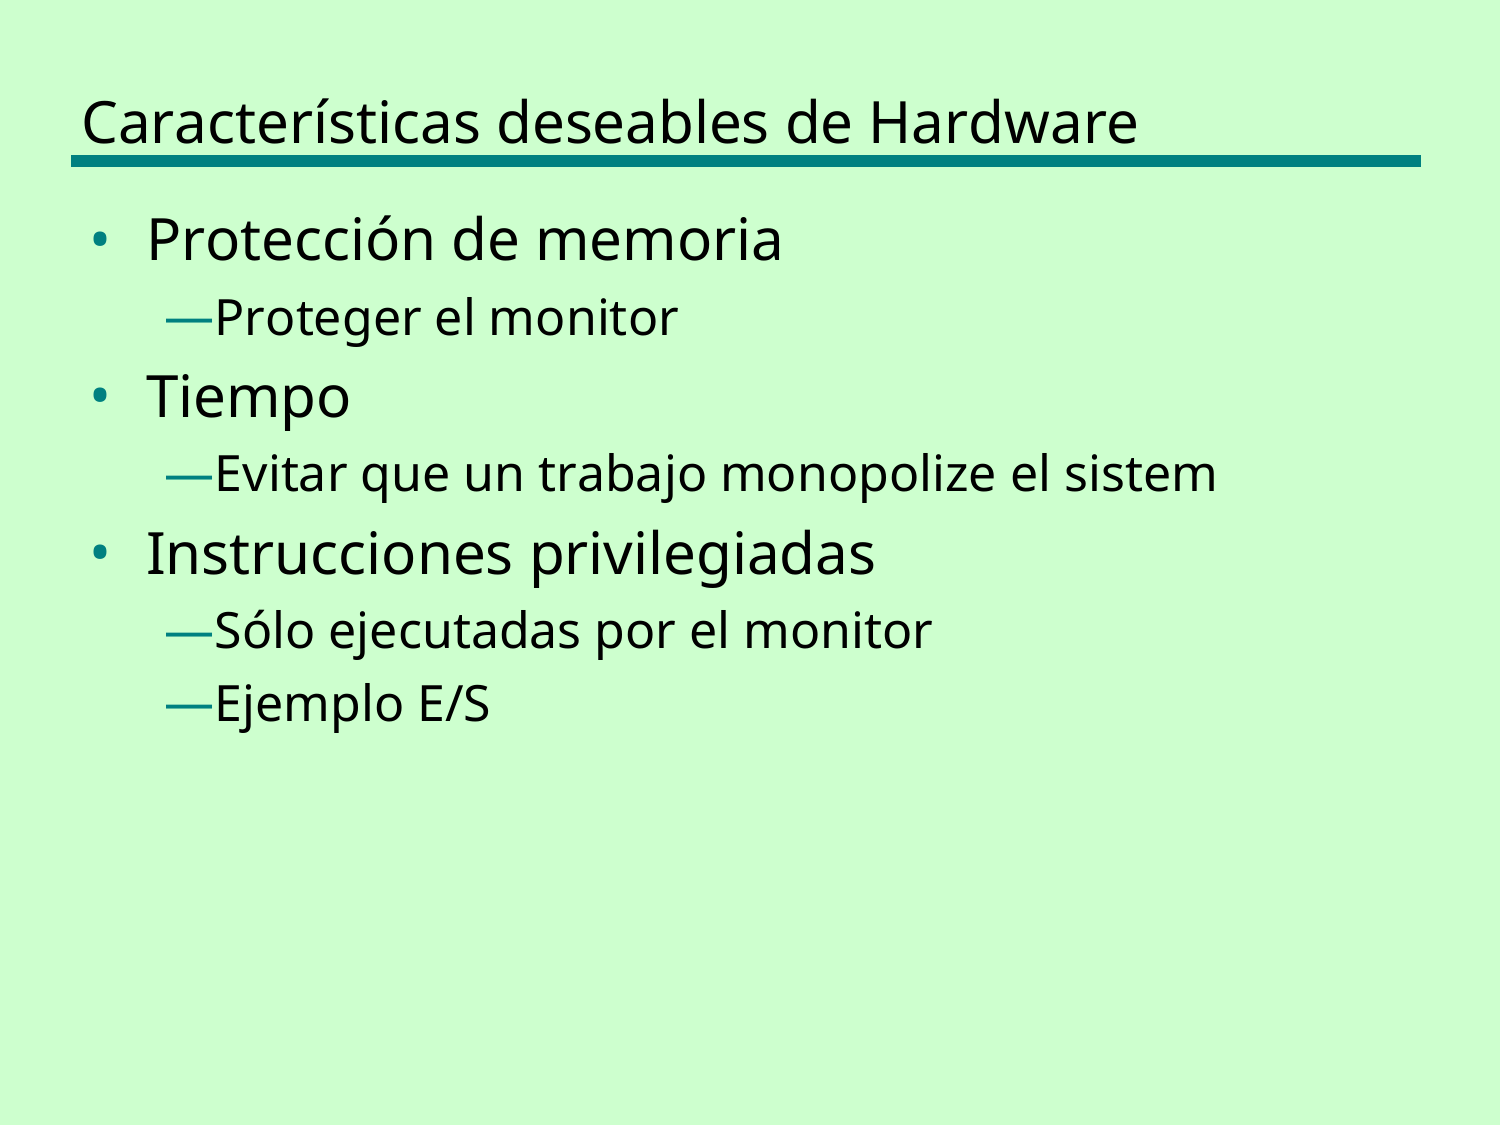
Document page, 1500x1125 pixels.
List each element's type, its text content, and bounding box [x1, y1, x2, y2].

title Características deseables de Hardware [66, 24, 1413, 163]
list Protección de memoria Proteger el monitor Tiempo Evitar que un trabajo monopolize el sistem Instrucciones privilegiadas Sólo ejecutadas por el monitor Ejemplo E/S [75, 195, 1417, 1121]
